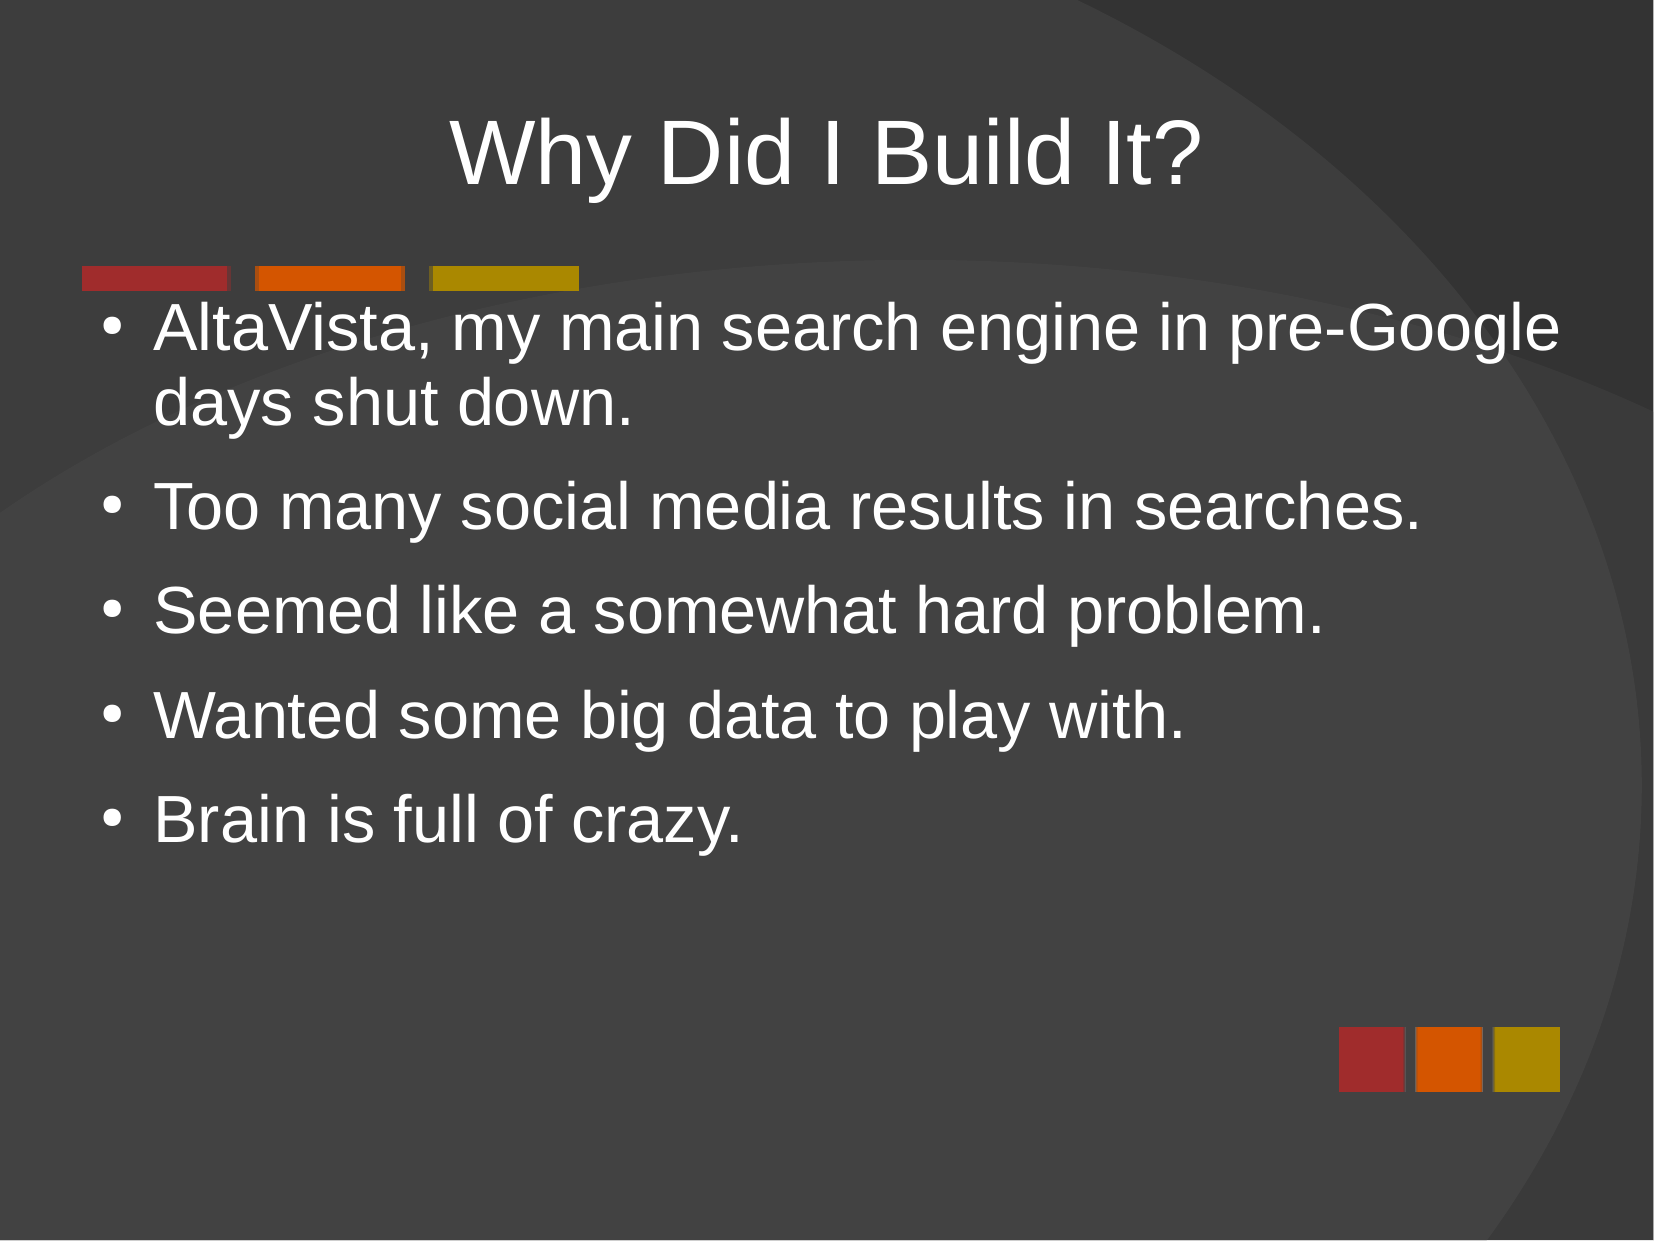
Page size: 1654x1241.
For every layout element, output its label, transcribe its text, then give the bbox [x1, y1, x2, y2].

title Why Did I Build It? [82, 49, 1571, 257]
list AltaVista, my main search engine in pre-Google days shut down. Too many social media results in searches. Seemed like a somewhat hard problem. Wanted some big data to play with. Brain is full of crazy. [82, 290, 1571, 1010]
picture [82, 266, 579, 290]
picture [1339, 1027, 1560, 1092]
